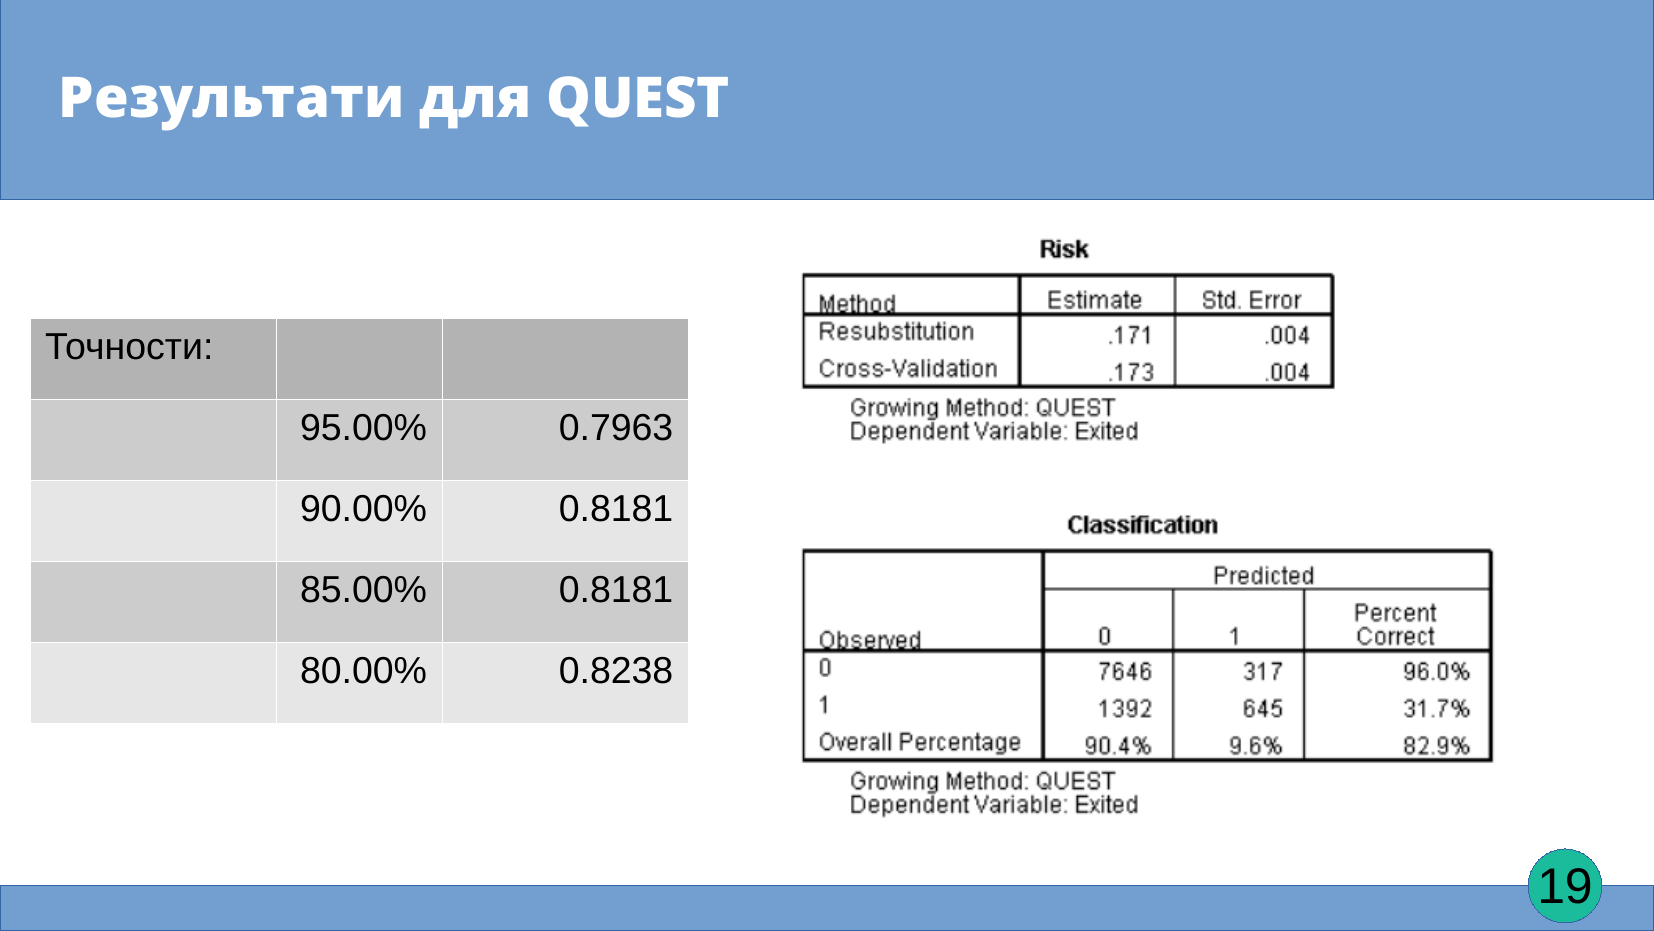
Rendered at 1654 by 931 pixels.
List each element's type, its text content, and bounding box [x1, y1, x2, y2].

title Результати для QUEST [59, 37, 1595, 155]
table_cell [31, 481, 276, 561]
table_cell 80.00% [277, 643, 442, 723]
table_cell 0.7963 [443, 400, 688, 480]
table_cell [31, 400, 276, 480]
picture [778, 206, 1654, 846]
table_cell [31, 562, 276, 642]
table_cell 0.8181 [443, 481, 688, 561]
table_cell 90.00% [277, 481, 442, 561]
table_cell 0.8181 [443, 562, 688, 642]
table_header [443, 319, 688, 399]
table_cell [31, 643, 276, 723]
table_cell 85.00% [277, 562, 442, 642]
table_header [277, 319, 442, 399]
table_cell 0.8238 [443, 643, 688, 723]
table_cell 95.00% [277, 400, 442, 480]
table_header Точности: [31, 319, 276, 399]
